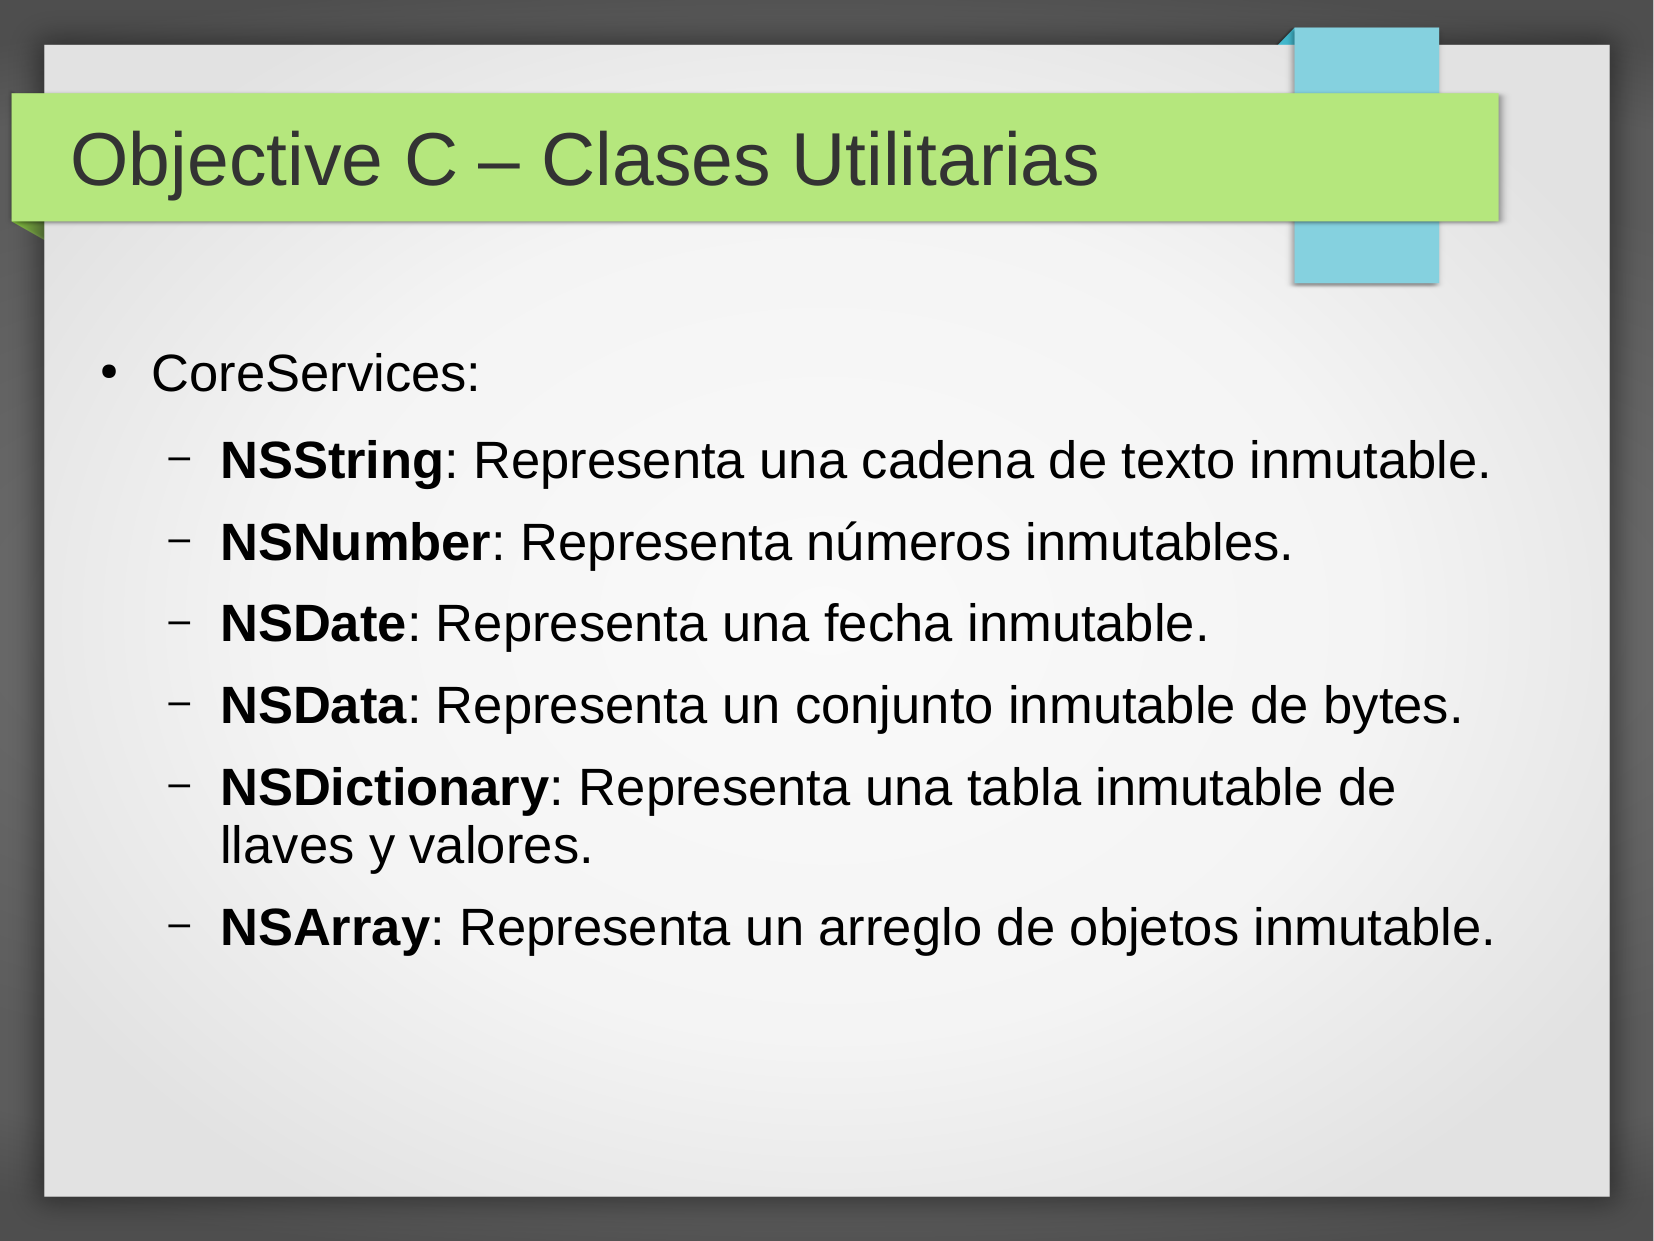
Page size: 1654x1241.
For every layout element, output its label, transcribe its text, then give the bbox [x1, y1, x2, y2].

title Objective C – Clases Utilitarias [70, 106, 1229, 213]
picture [0, 0, 1654, 1241]
list CoreServices: NSString: Representa una cadena de texto inmutable. NSNumber: Representa números inmutables. NSDate: Representa una fecha inmutable. NSData: Representa un conjunto inmutable de bytes. NSDictionary: Representa una tabla inmutable de llaves y valores. NSArray: Representa un arreglo de objetos inmutable. [82, 343, 1538, 1063]
